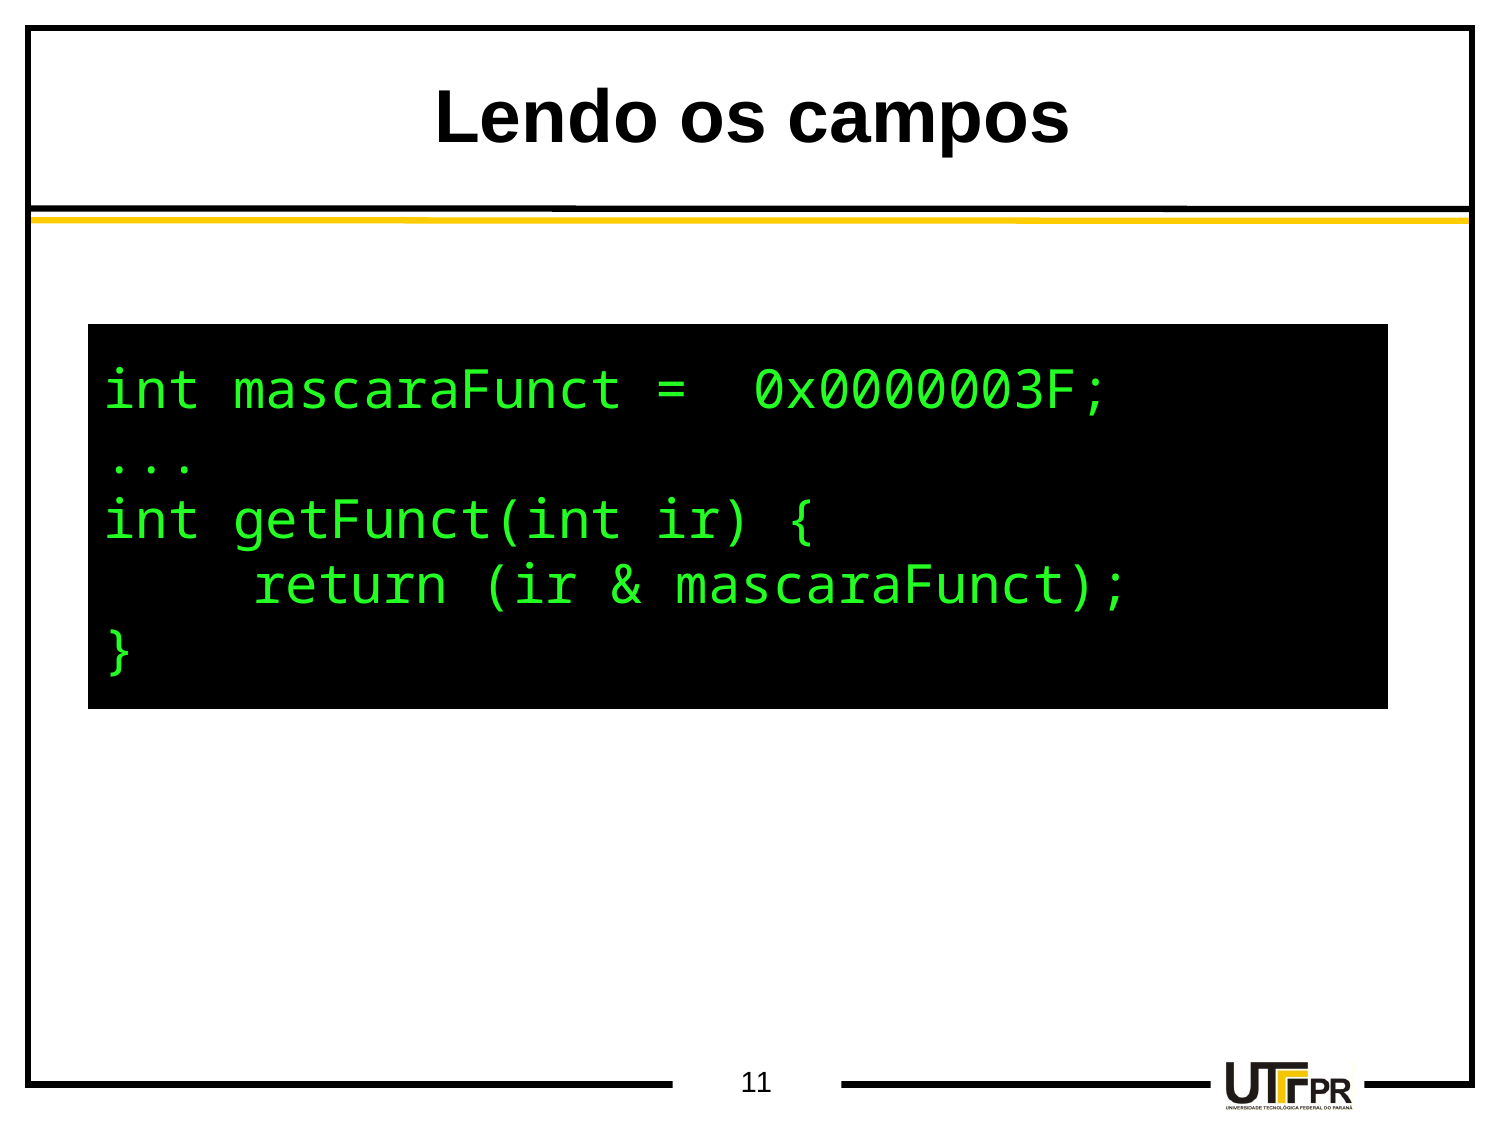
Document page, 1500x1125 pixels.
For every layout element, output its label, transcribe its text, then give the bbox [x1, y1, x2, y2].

picture [1225, 1062, 1353, 1110]
text_box int mascaraFunct = 0x0000003F; ... int getFunct(int ir) { return (ir & mascaraFunct); } [88, 324, 1388, 709]
title Lendo os campos [29, 29, 1477, 207]
